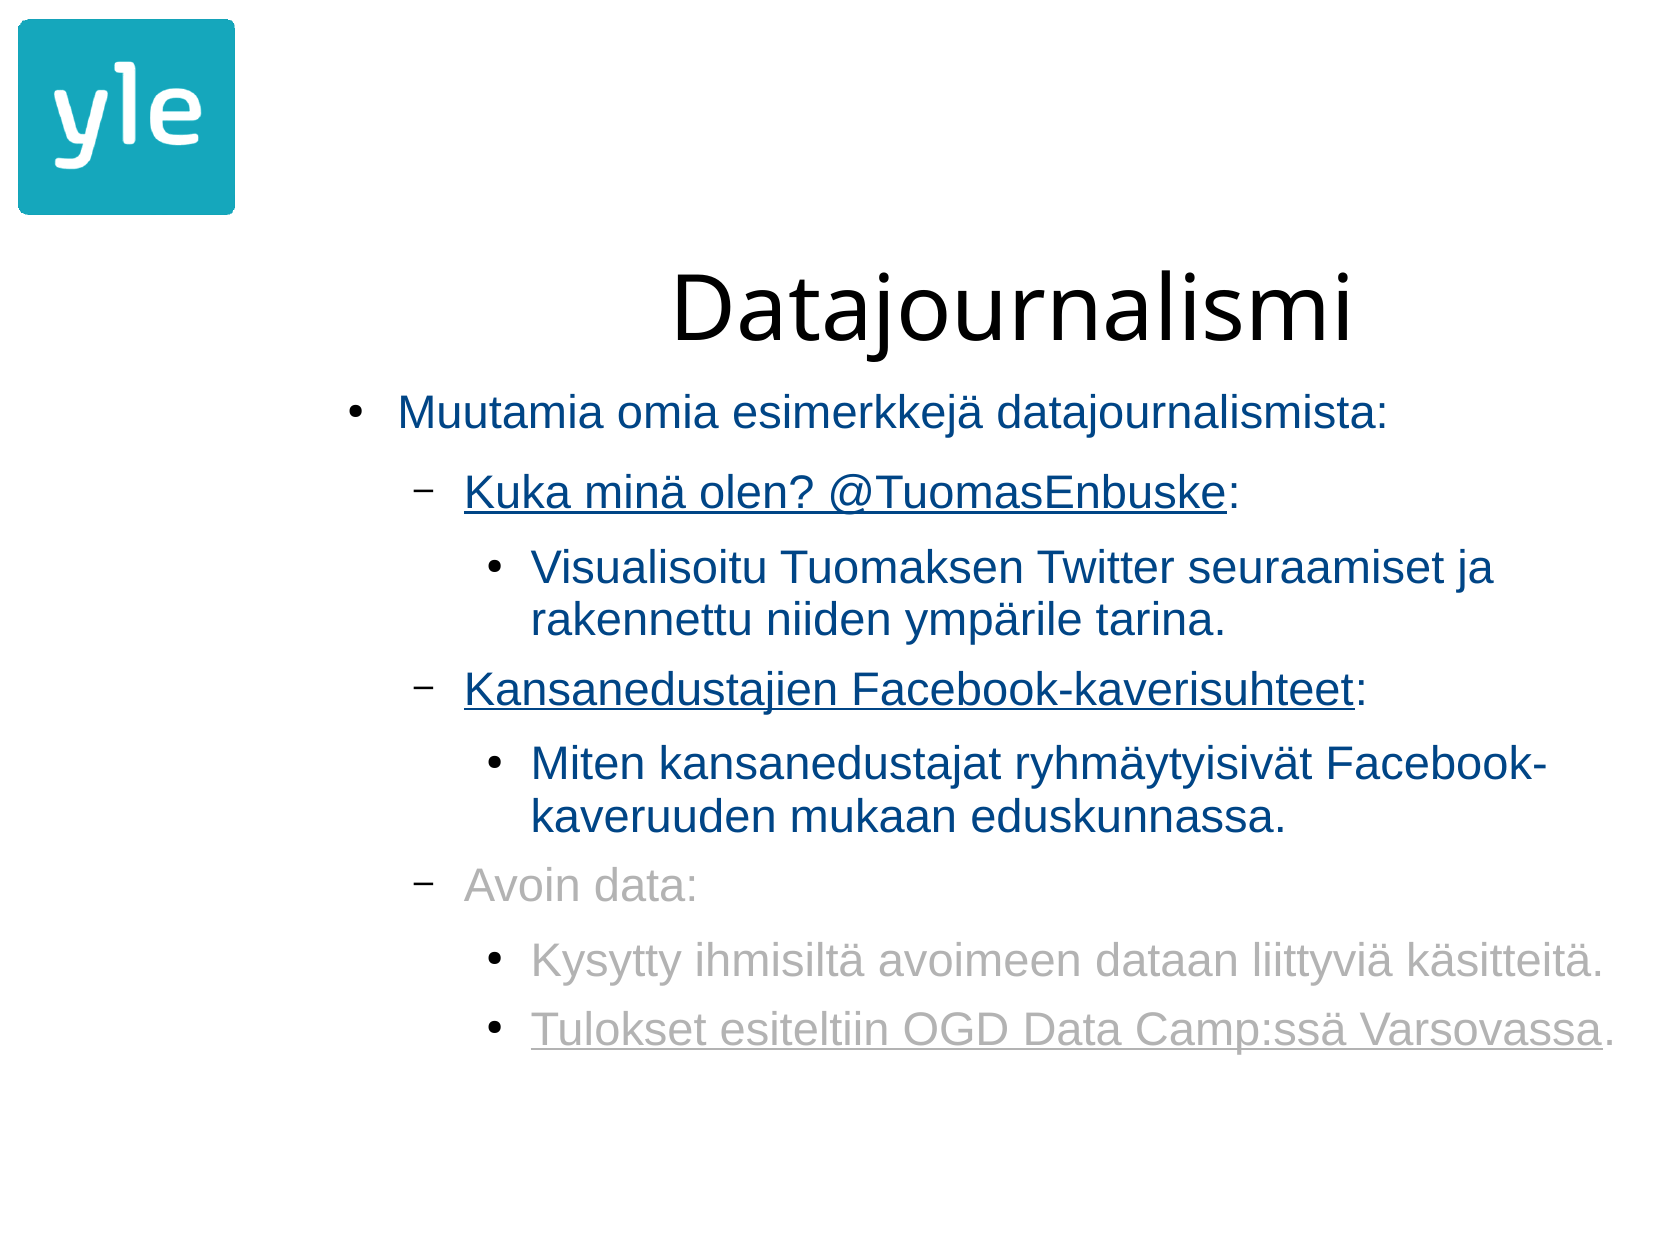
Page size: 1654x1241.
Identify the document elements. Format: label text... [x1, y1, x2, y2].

list Muutamia omia esimerkkejä datajournalismista: Kuka minä olen? @TuomasEnbuske: Visualisoitu Tuomaksen Twitter seuraamiset ja rakennettu niiden ympärile tarina. Kansanedustajien Facebook-kaverisuhteet: Miten kansanedustajat ryhmäytyisivät Facebook-kaveruuden mukaan eduskunnassa. Avoin data: Kysytty ihmisiltä avoimeen dataan liittyviä käsitteitä. Tulokset esiteltiin OGD Data Camp:ssä Varsovassa. [330, 385, 1627, 1117]
picture [18, 19, 235, 215]
title Datajournalismi [351, 254, 1654, 357]
